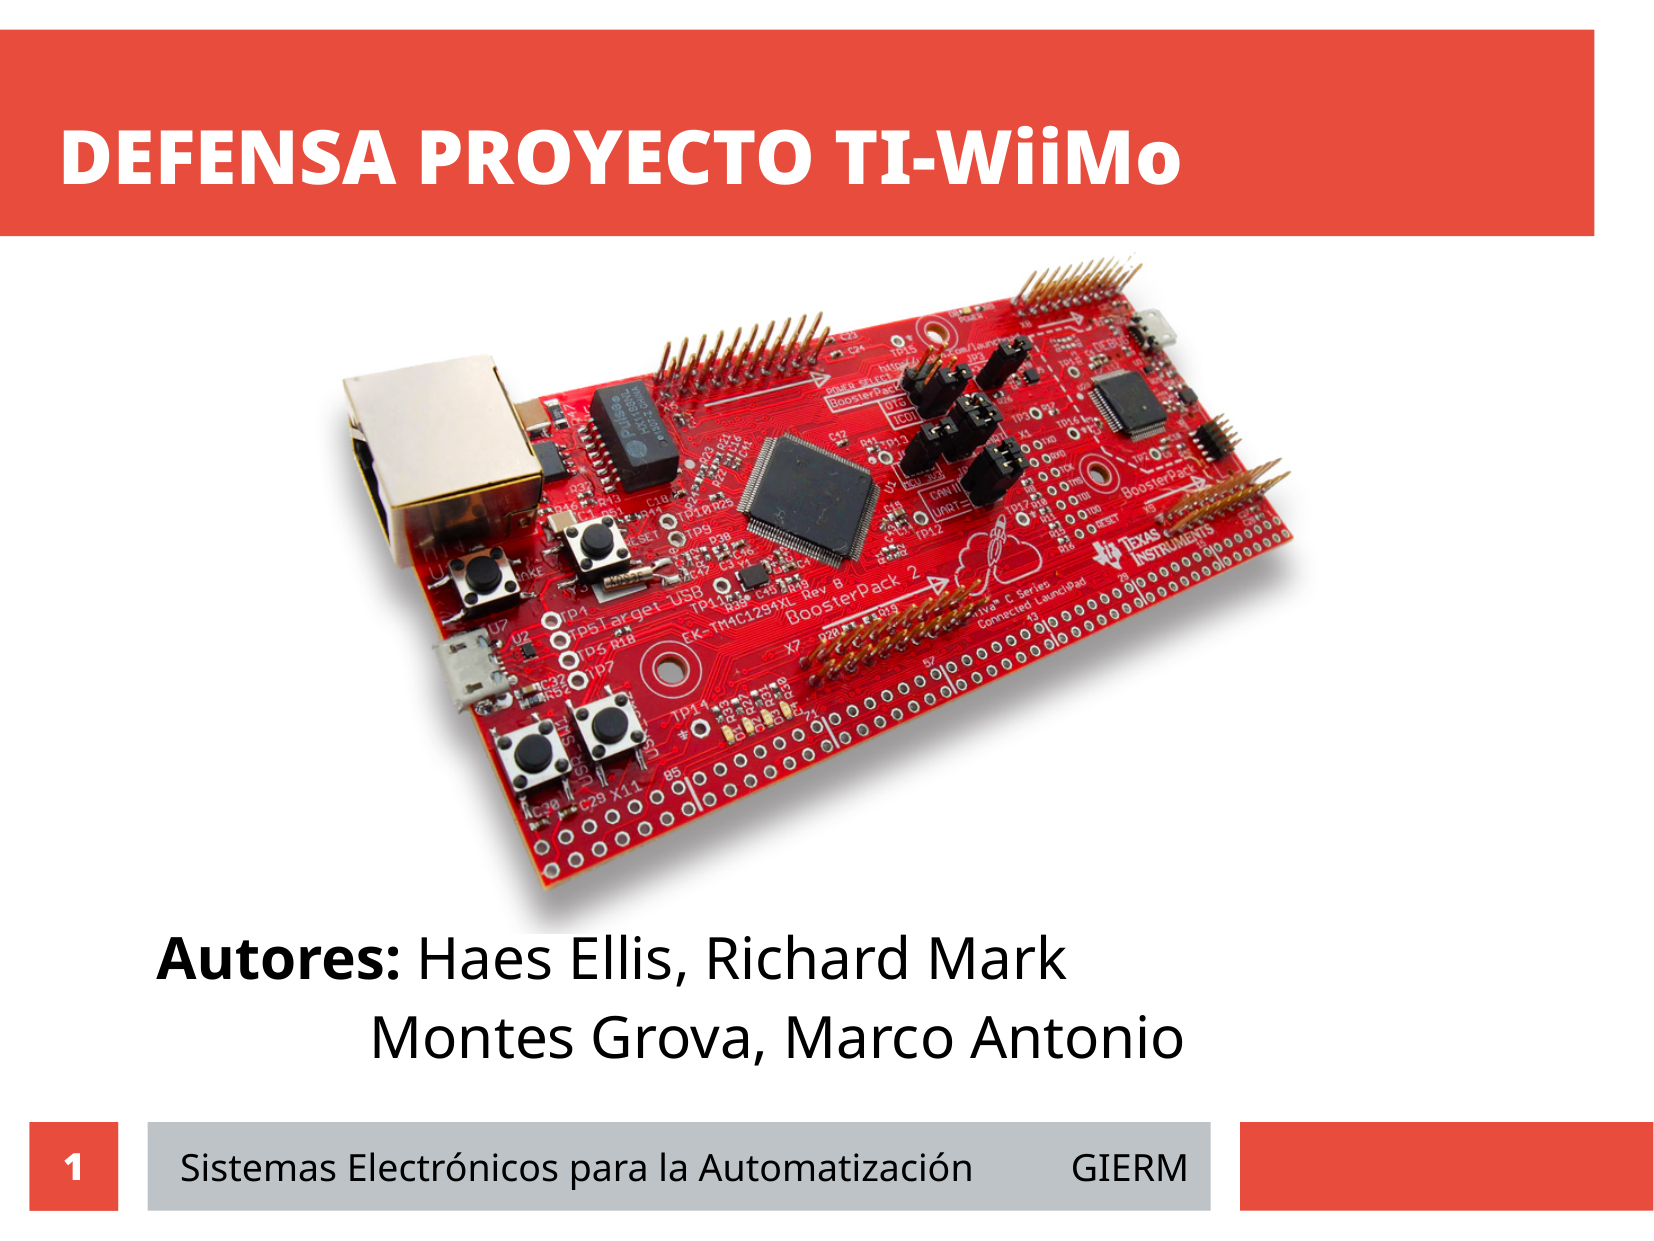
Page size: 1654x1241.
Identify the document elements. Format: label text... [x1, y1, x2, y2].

text_box Sistemas Electrónicos para la Automatización GIERM [165, 1133, 1203, 1203]
picture [309, 248, 1323, 934]
text_box Autores: Haes Ellis, Richard Mark Montes Grova, Marco Antonio [141, 909, 1222, 1091]
title DEFENSA PROYECTO TI-WiiMo [59, 59, 1595, 207]
